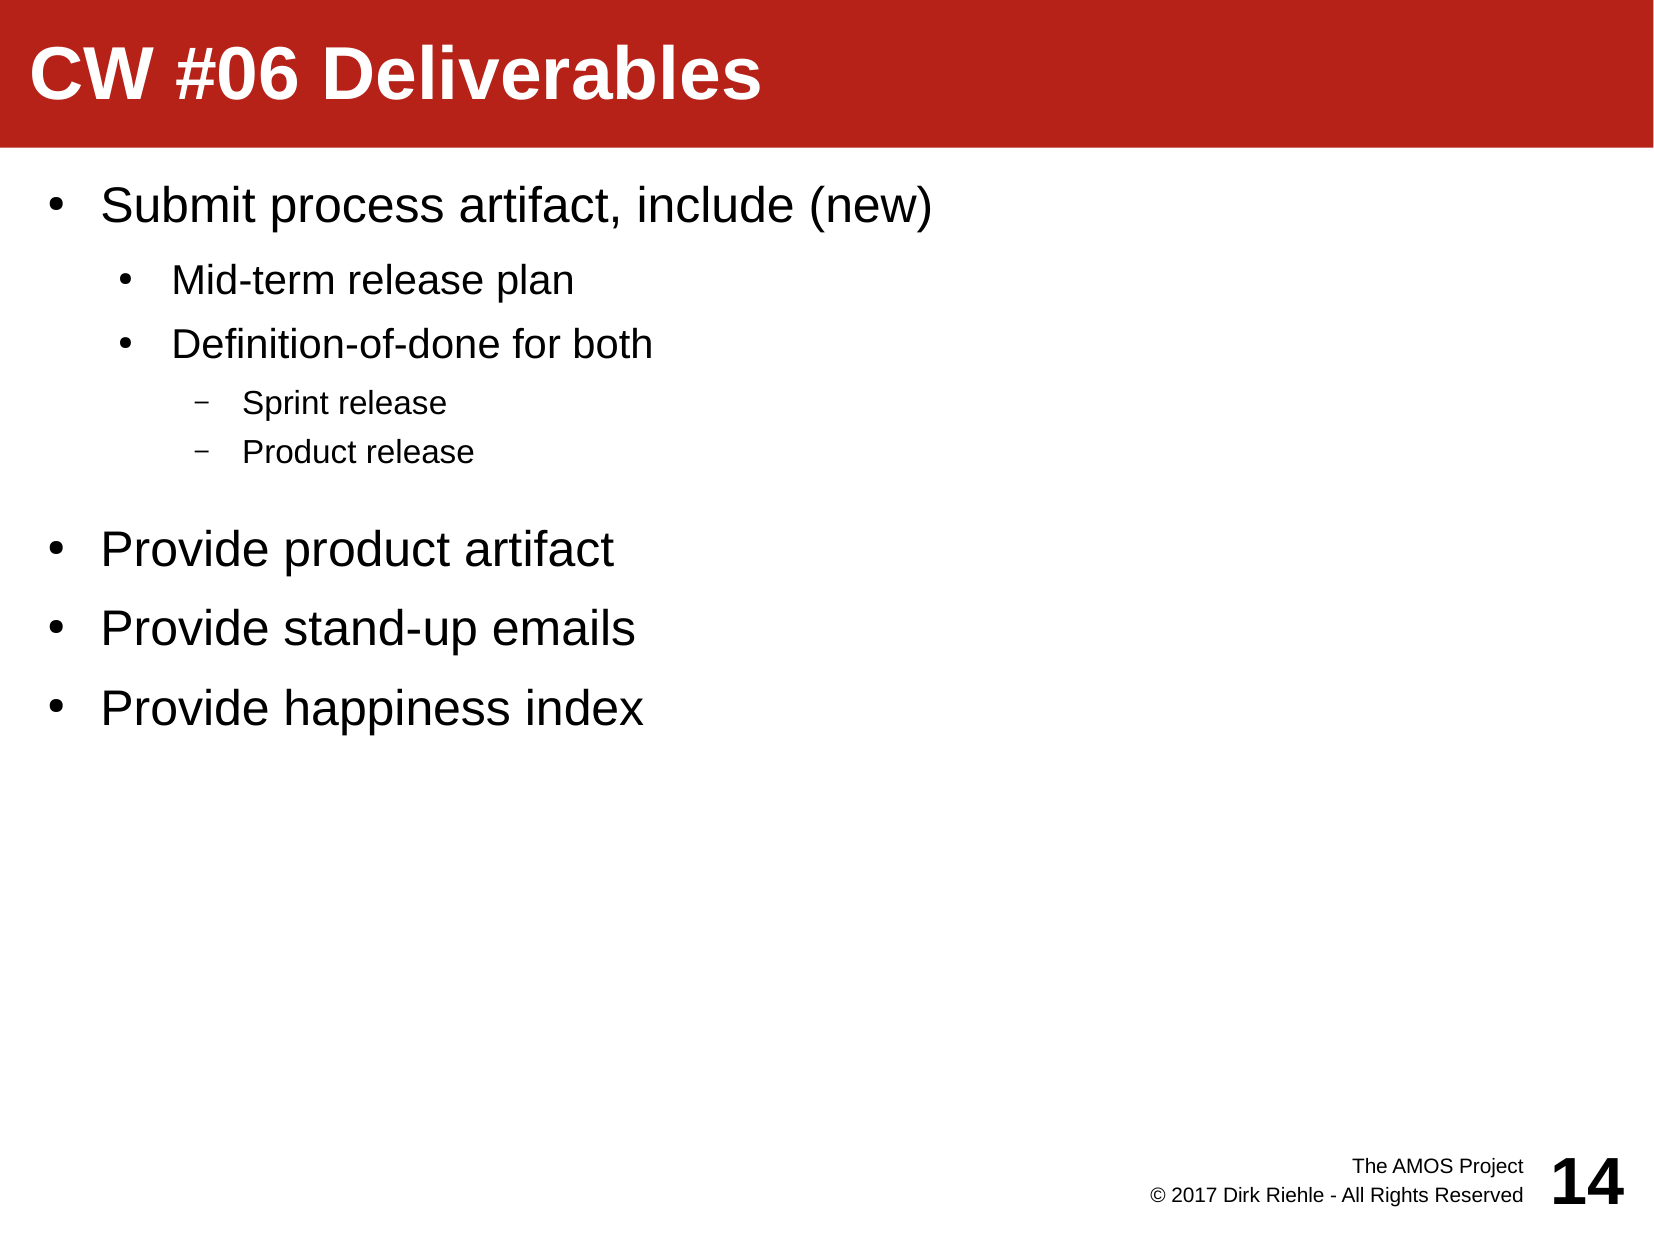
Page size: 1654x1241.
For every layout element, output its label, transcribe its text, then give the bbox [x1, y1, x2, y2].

list Submit process artifact, include (new) Mid-term release plan Definition-of-done for both Sprint release Product release Provide product artifact Provide stand-up emails Provide happiness index [29, 177, 1625, 1063]
title CW #06 Deliverables [0, 0, 1654, 148]
